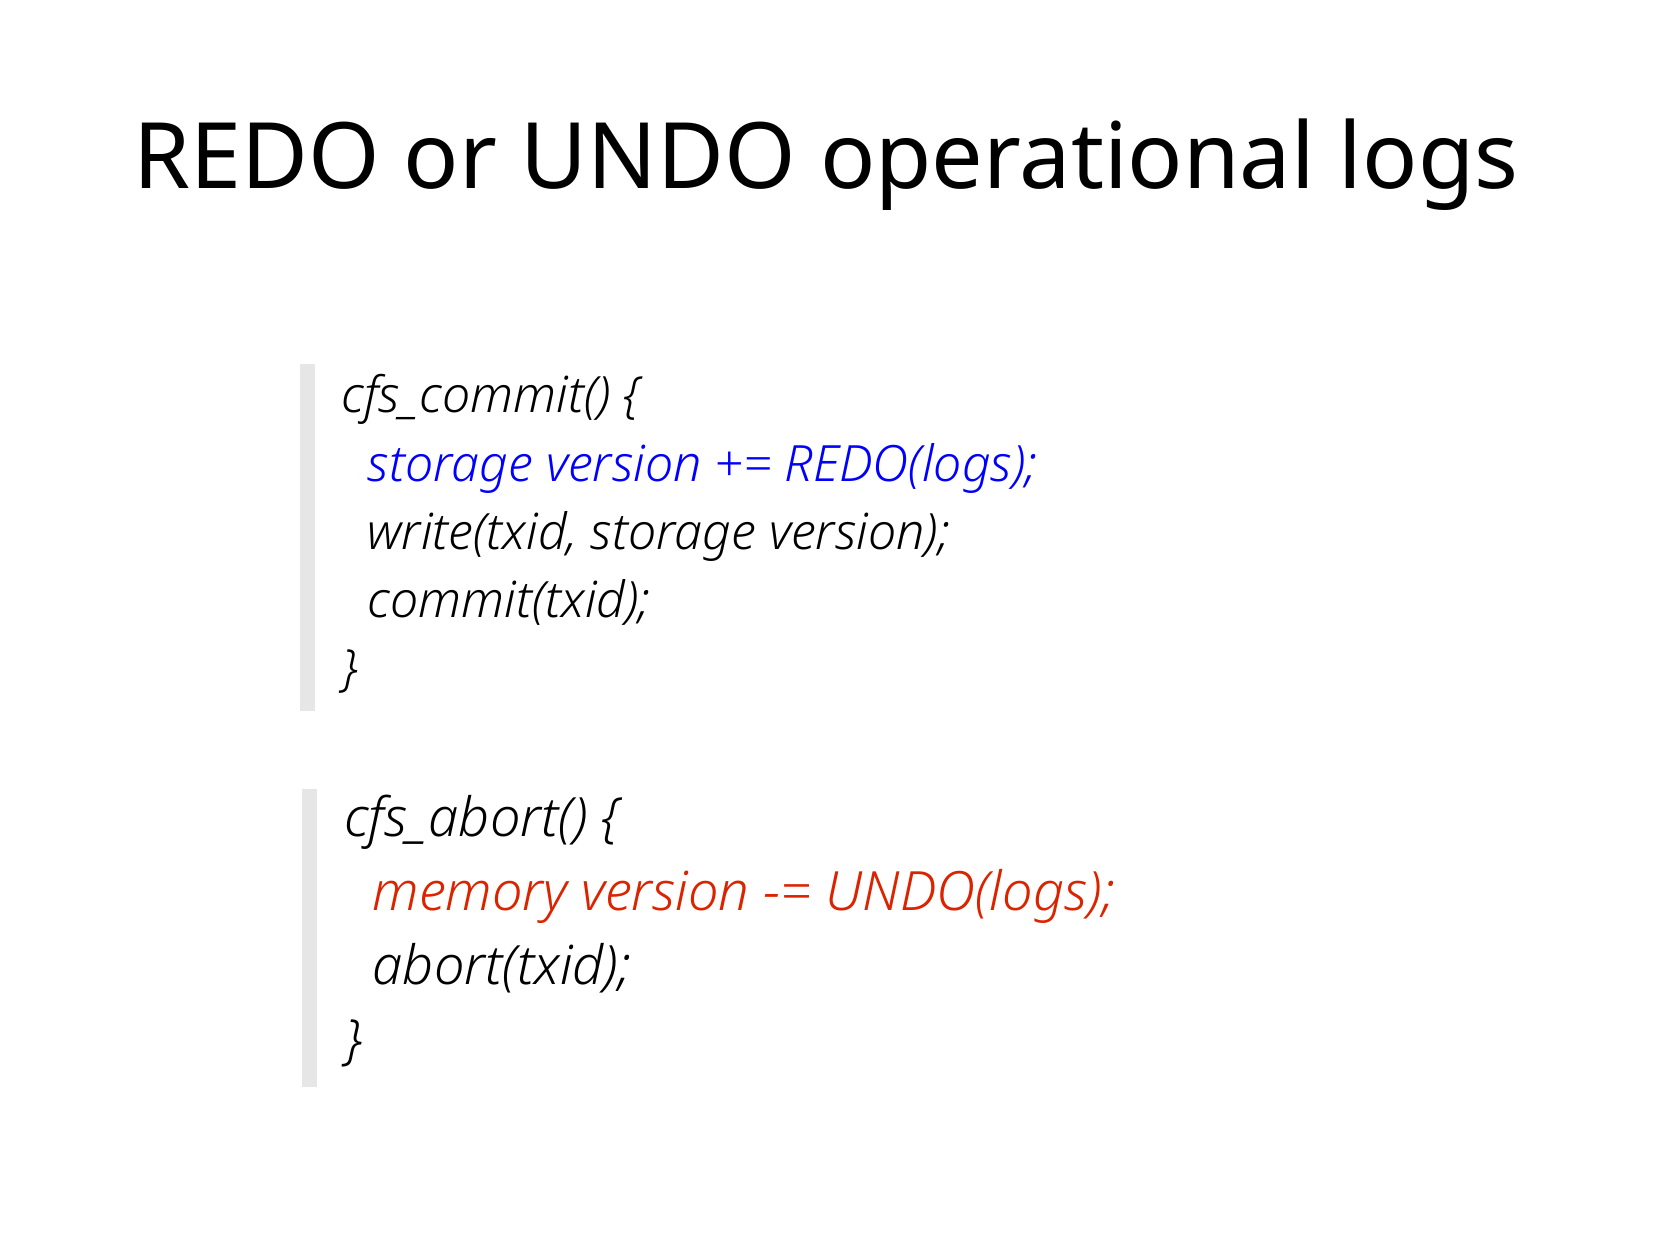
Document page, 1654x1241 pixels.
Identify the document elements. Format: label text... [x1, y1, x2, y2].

text_box cfs_abort() { memory version -= UNDO(logs); abort(txid); } [329, 771, 1256, 1082]
text_box cfs_commit() { storage version += REDO(logs); write(txid, storage version); commit(txid); } [326, 351, 1132, 709]
title REDO or UNDO operational logs [82, 27, 1571, 279]
